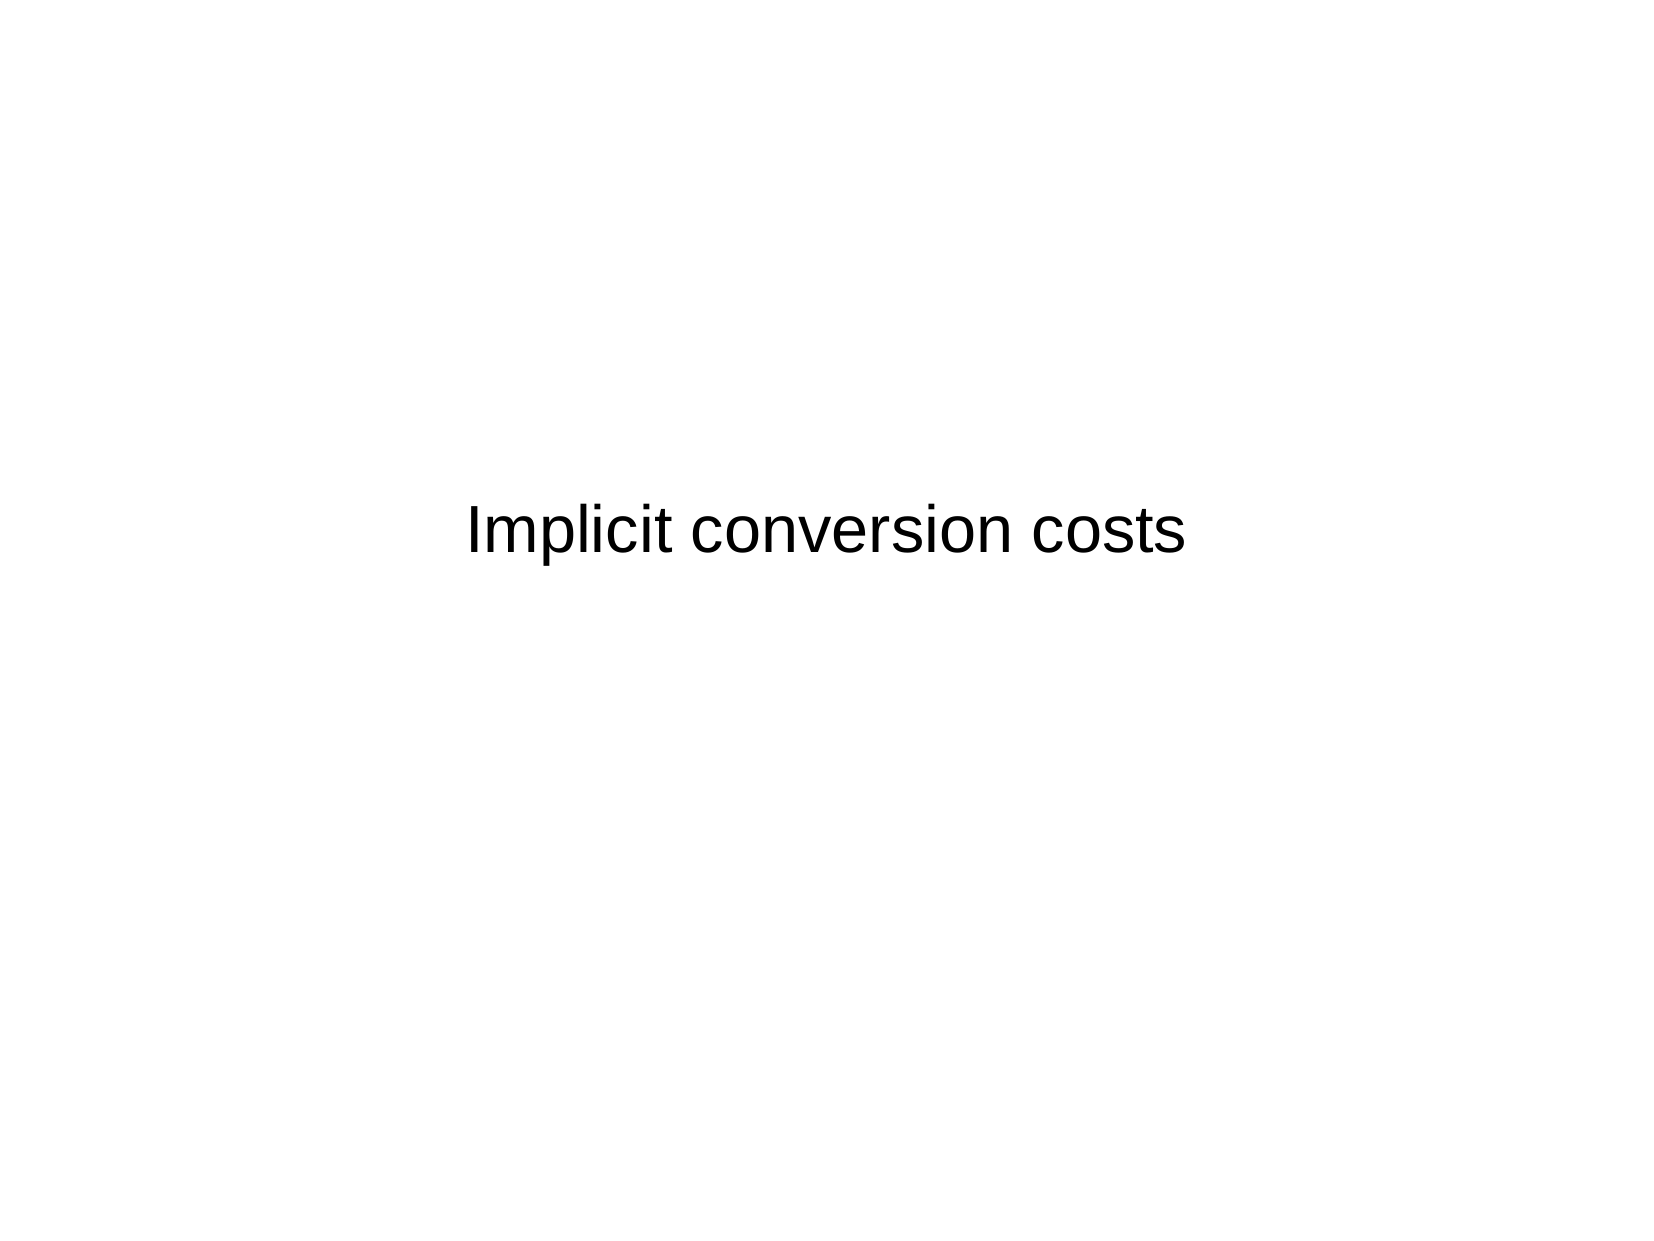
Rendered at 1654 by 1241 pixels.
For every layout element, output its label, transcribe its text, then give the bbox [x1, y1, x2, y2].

subtitle Implicit conversion costs [82, 49, 1571, 1010]
